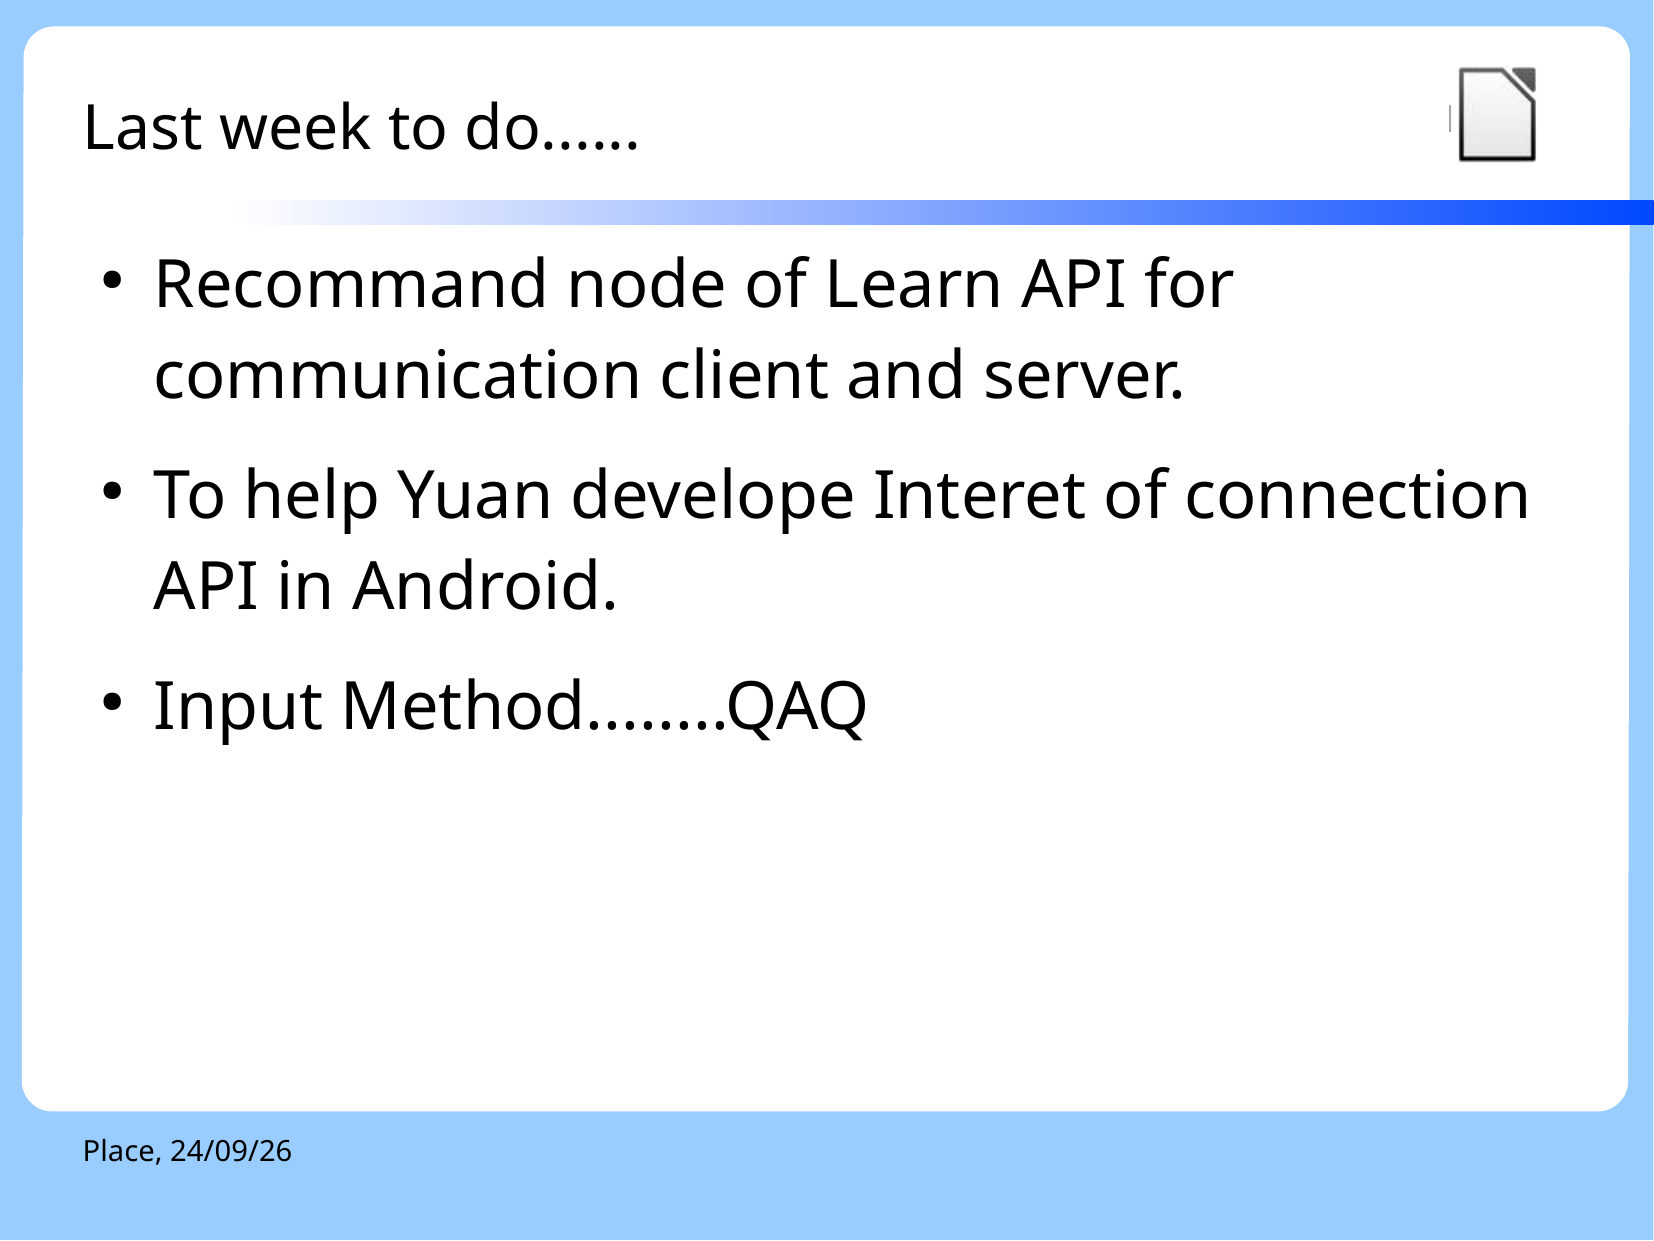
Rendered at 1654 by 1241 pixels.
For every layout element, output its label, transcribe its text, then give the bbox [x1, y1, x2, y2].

list Recommand node of Learn API for communication client and server. To help Yuan develope Interet of connection API in Android. Input Method........QAQ [82, 236, 1571, 1055]
picture [1450, 47, 1560, 178]
title Last week to do...... [82, 49, 1371, 201]
